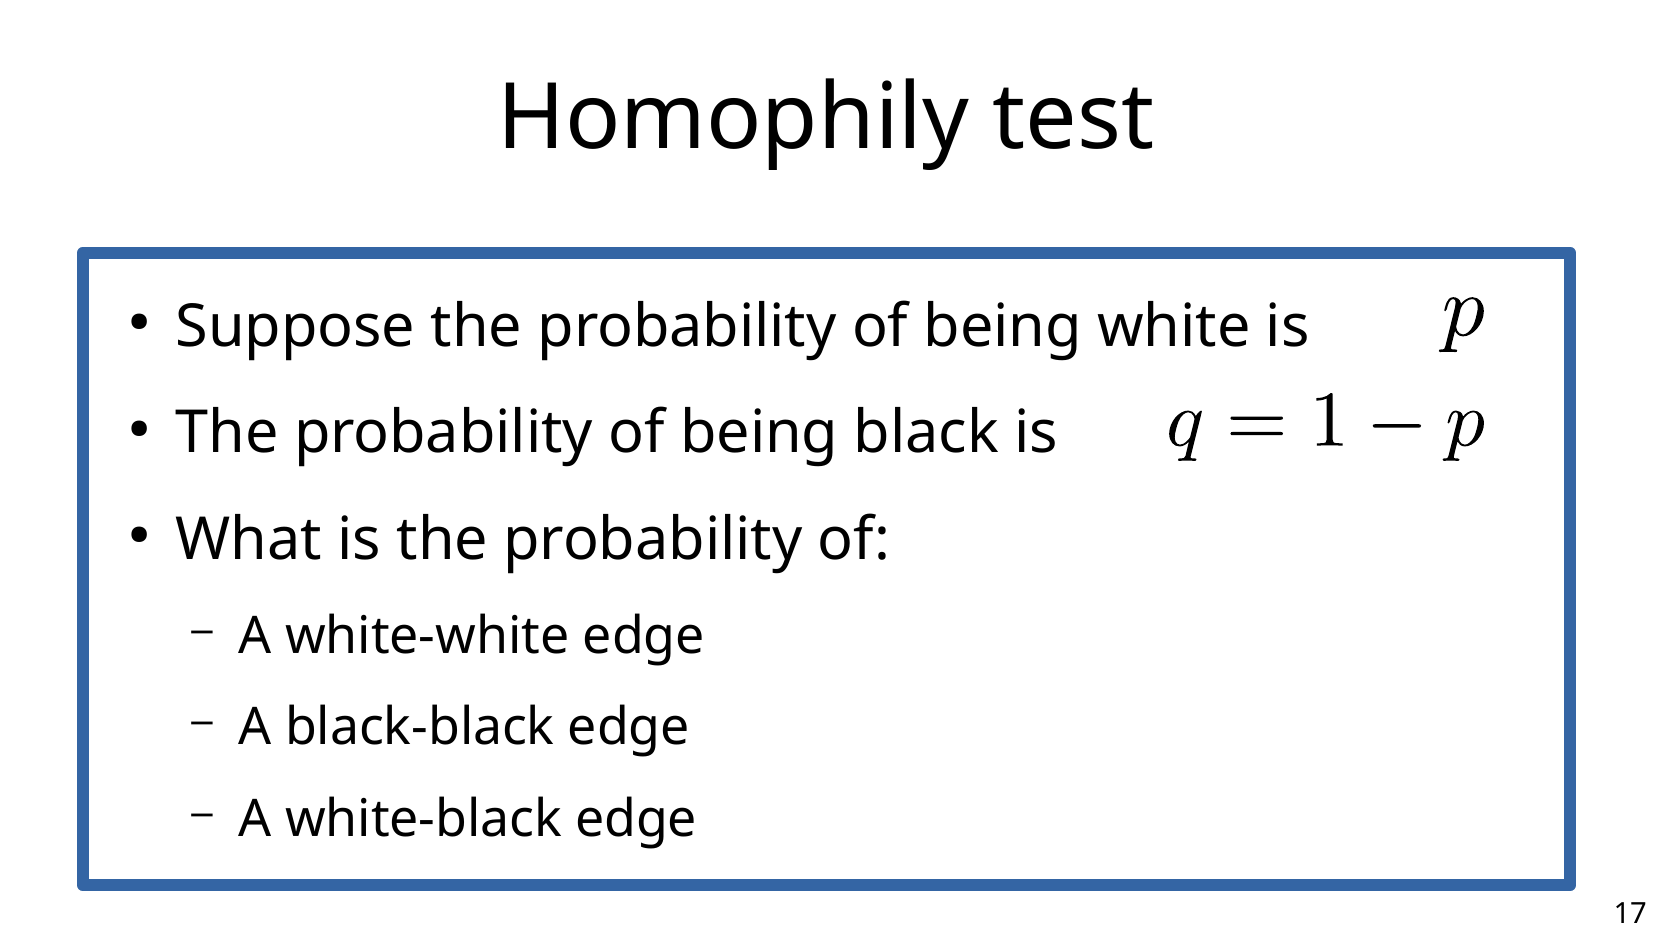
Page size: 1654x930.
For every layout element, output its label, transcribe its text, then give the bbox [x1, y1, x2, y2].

text_box [1438, 297, 1486, 353]
list Suppose the probability of being white is The probability of being black is What is the probability of: A white-white edge A black-black edge A white-black edge [82, 252, 1571, 886]
title Homophily test [82, 1, 1571, 225]
text_box [1165, 393, 1486, 461]
